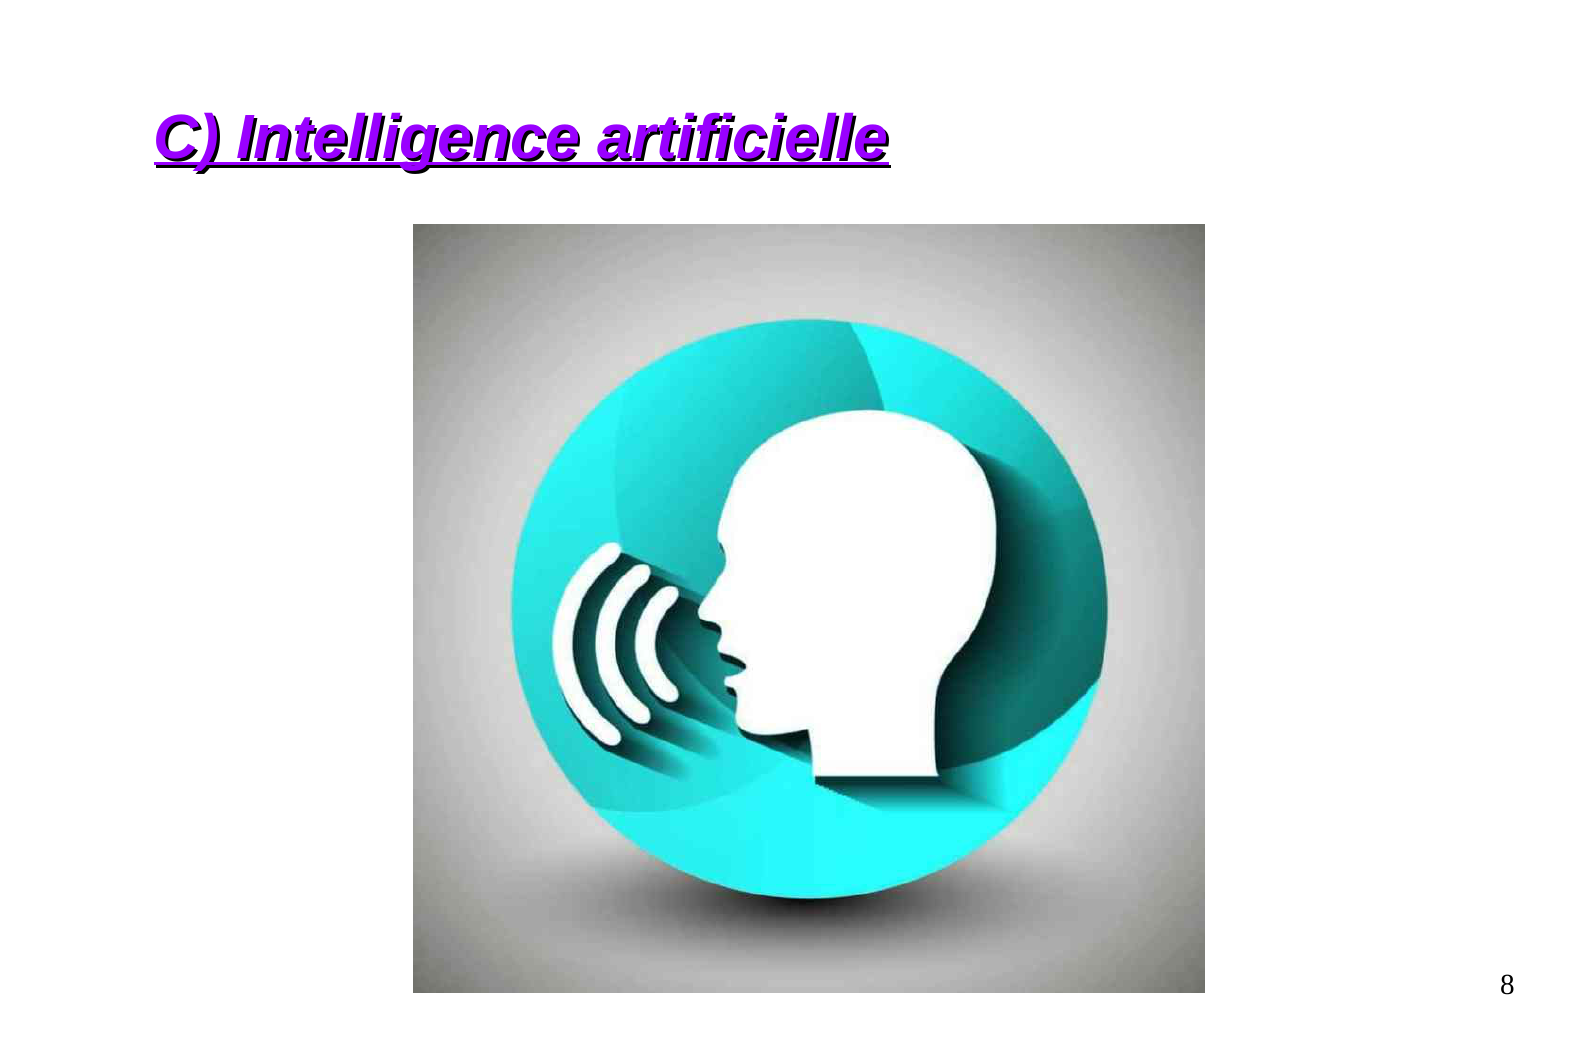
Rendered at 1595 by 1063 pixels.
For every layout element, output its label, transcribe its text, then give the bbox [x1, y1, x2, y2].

picture [413, 224, 1205, 993]
title C) Intelligence artificielle [79, 42, 1515, 220]
